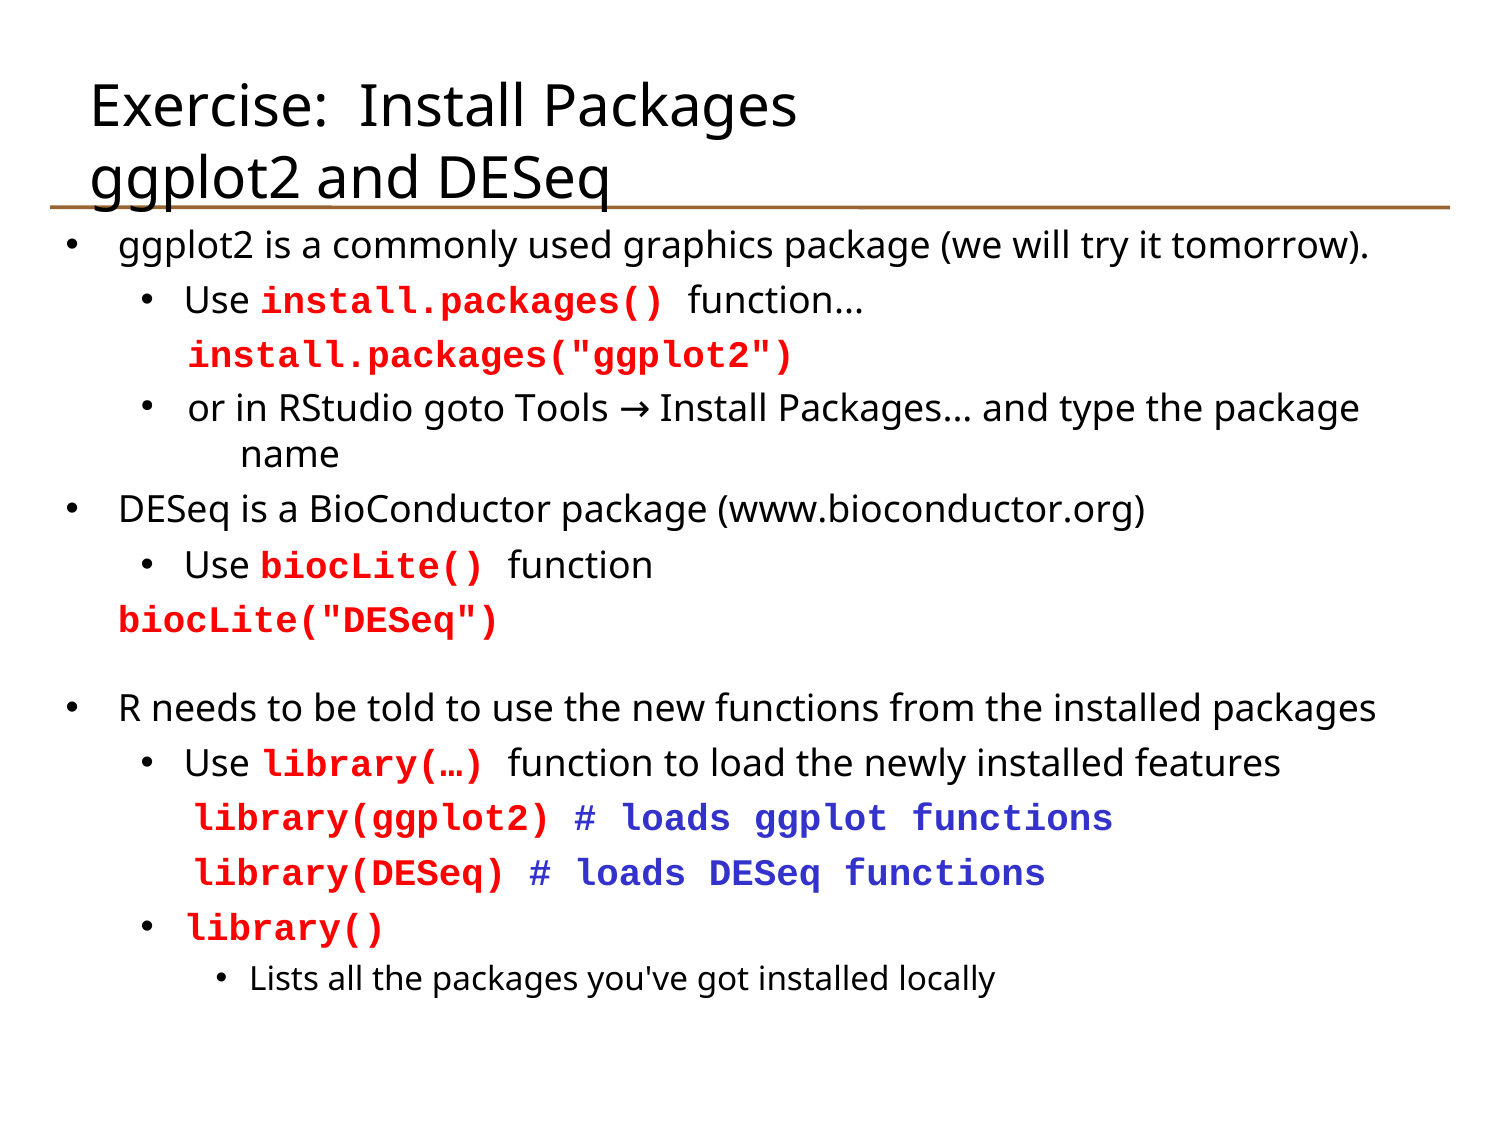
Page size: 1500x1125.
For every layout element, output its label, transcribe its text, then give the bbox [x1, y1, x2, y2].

text_box ggplot2 is a commonly used graphics package (we will try it tomorrow). Use install.packages() function... install.packages("ggplot2") or in RStudio goto Tools → Install Packages... and type the package name DESeq is a BioConductor package (www.bioconductor.org) Use biocLite() function biocLite("DESeq") R needs to be told to use the new functions from the installed packages Use library(…) function to load the newly installed features library(ggplot2) # loads ggplot functions library(DESeq) # loads DESeq functions library() Lists all the packages you've got installed locally [65, 219, 1416, 963]
text_box Exercise: Install Packages ggplot2 and DESeq [75, 44, 1425, 233]
